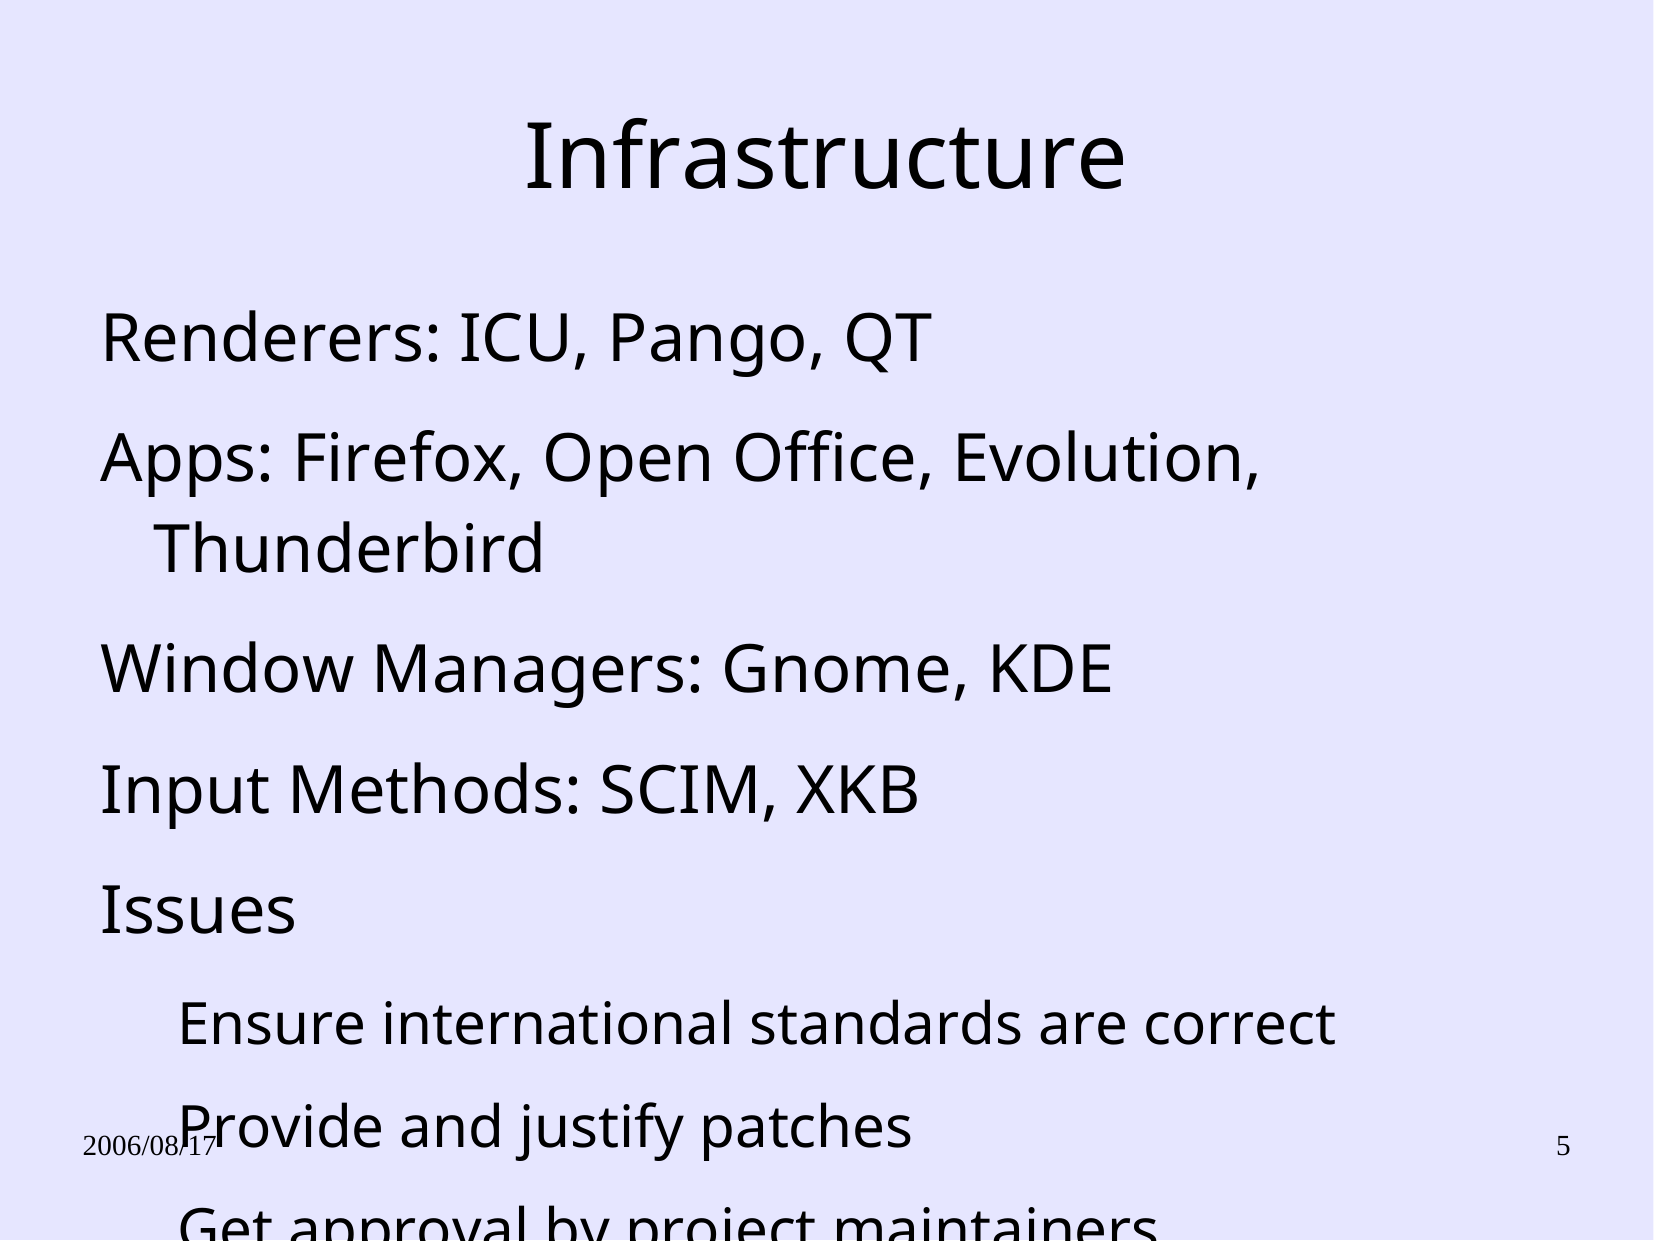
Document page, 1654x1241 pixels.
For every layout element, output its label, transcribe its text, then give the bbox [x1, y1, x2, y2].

title Infrastructure [82, 49, 1571, 257]
list Renderers: ICU, Pango, QT Apps: Firefox, Open Office, Evolution, Thunderbird Window Managers: Gnome, KDE Input Methods: SCIM, XKB Issues Ensure international standards are correct Provide and justify patches Get approval by project maintainers [82, 290, 1571, 1156]
